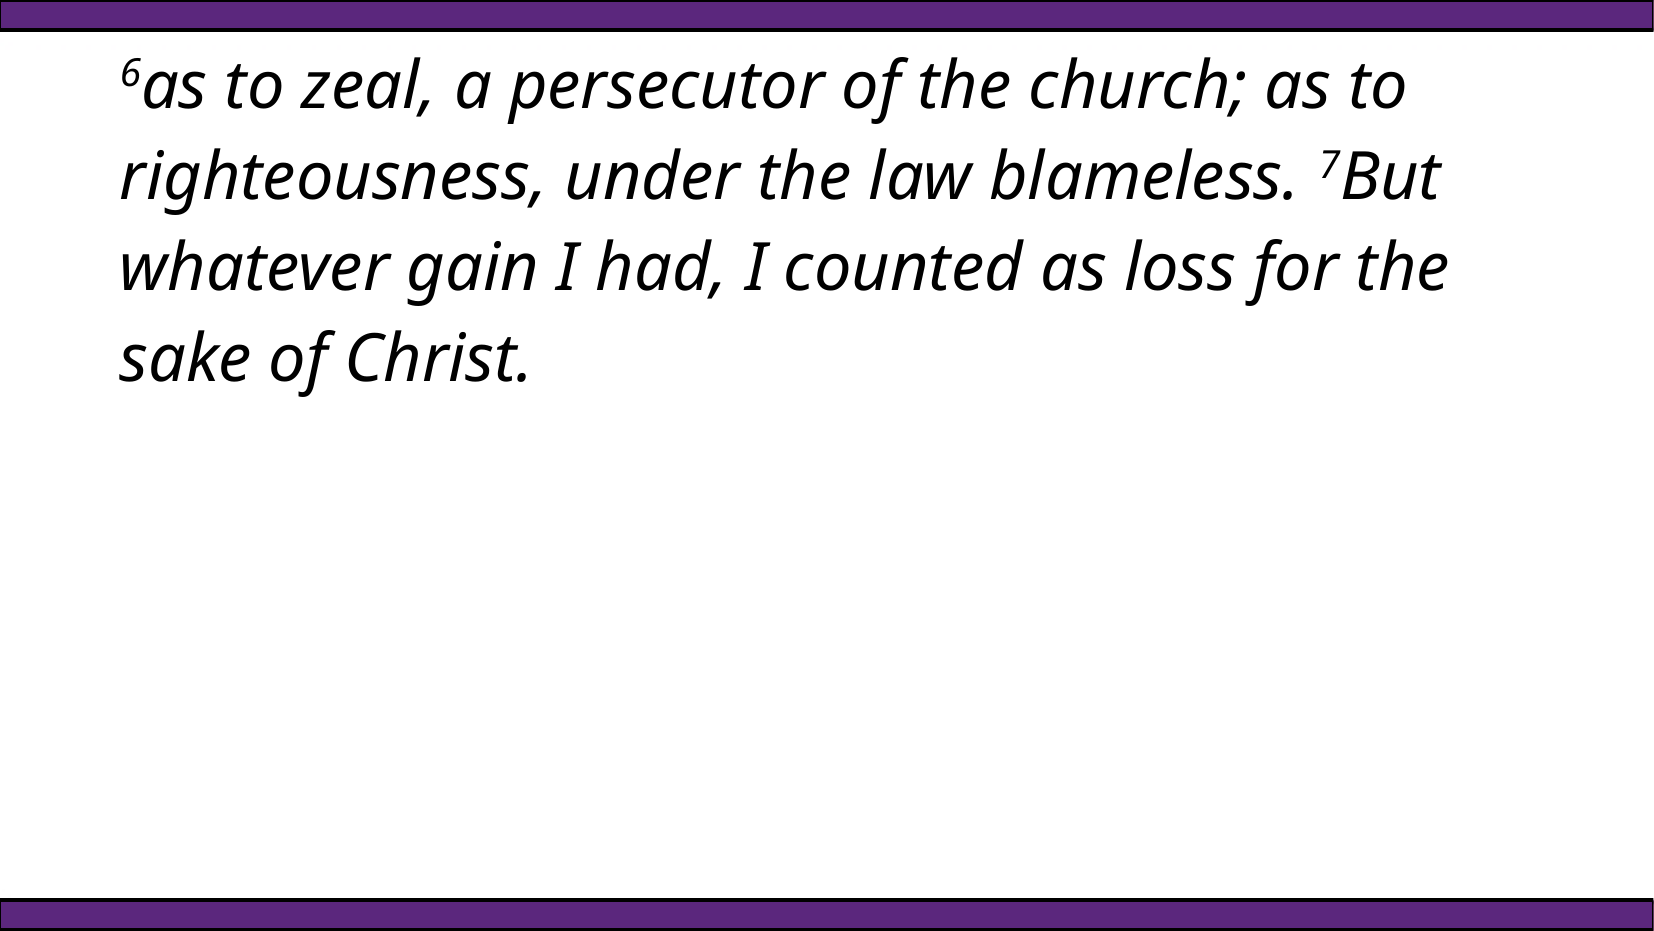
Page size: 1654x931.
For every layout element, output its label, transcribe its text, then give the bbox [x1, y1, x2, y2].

text_box [0, 0, 1654, 31]
text_box [0, 900, 1654, 931]
picture [0, 31, 1654, 900]
text_box 6as to zeal, a persecutor of the church; as to righteousness, under the law blameless. 7But whatever gain I had, I counted as loss for the sake of Christ. [105, 30, 1546, 400]
text_box [105, 255, 1531, 348]
